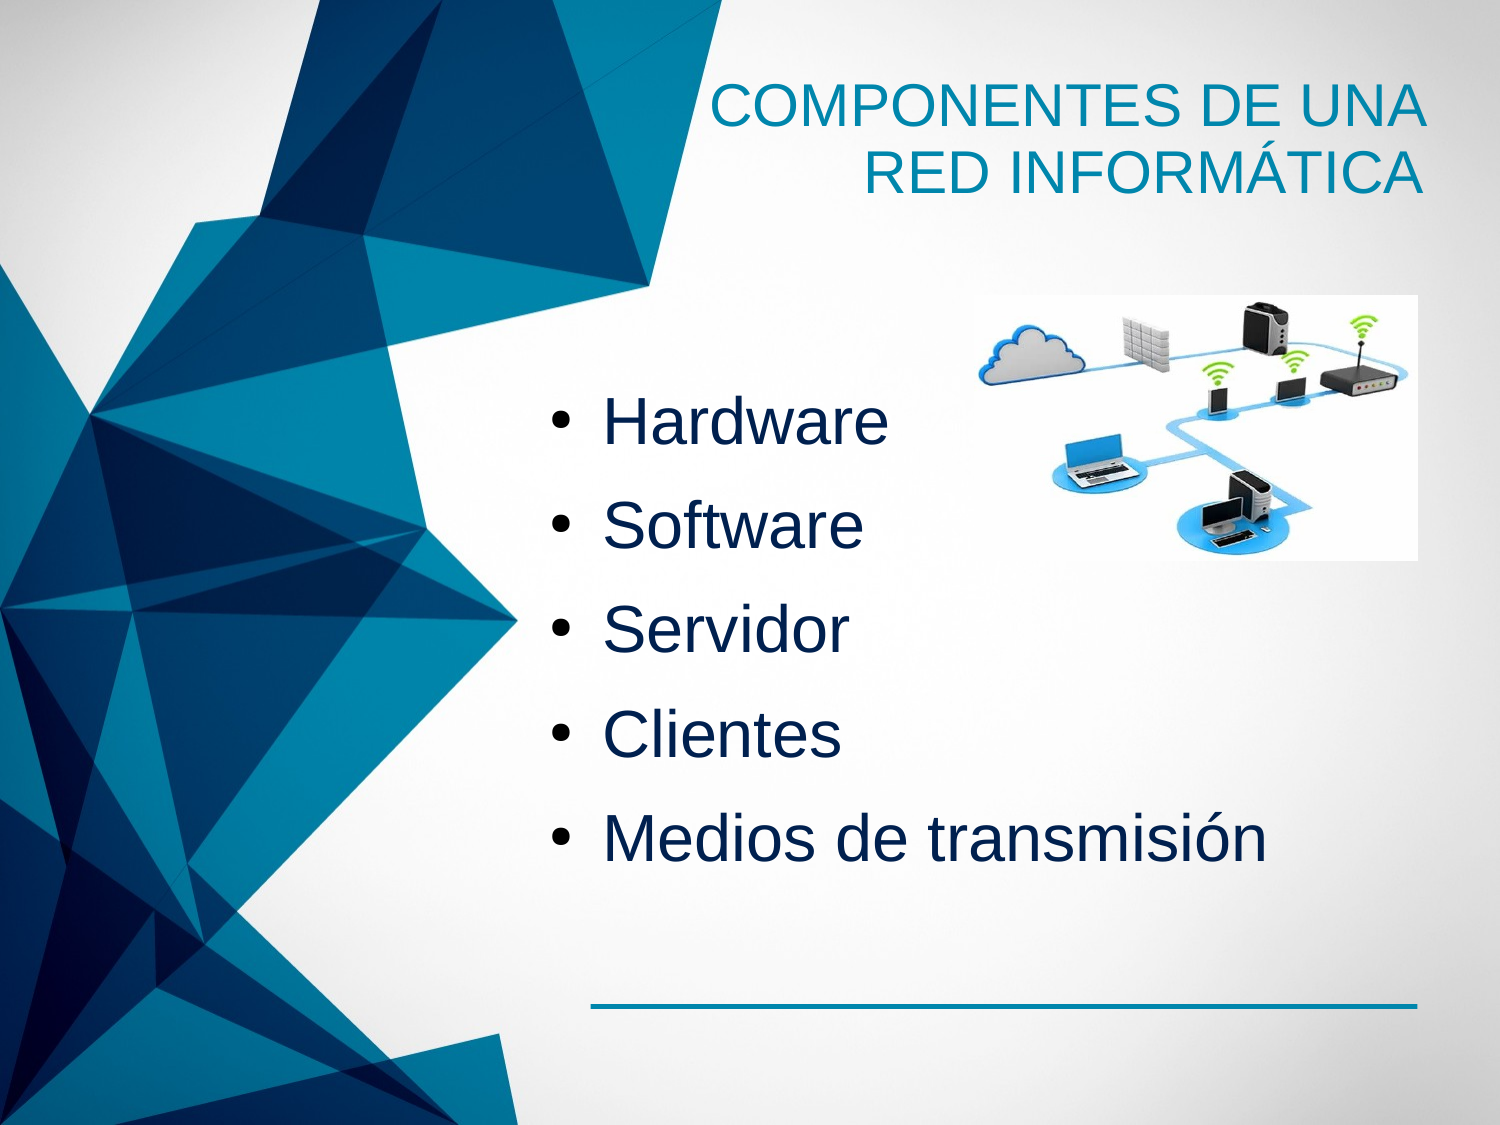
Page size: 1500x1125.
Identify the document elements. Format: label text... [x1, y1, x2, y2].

title COMPONENTES DE UNA RED INFORMÁTICA [708, 44, 1425, 233]
picture [0, 0, 1500, 1125]
list Hardware Software Servidor Clientes Medios de transmisión [531, 383, 1366, 945]
